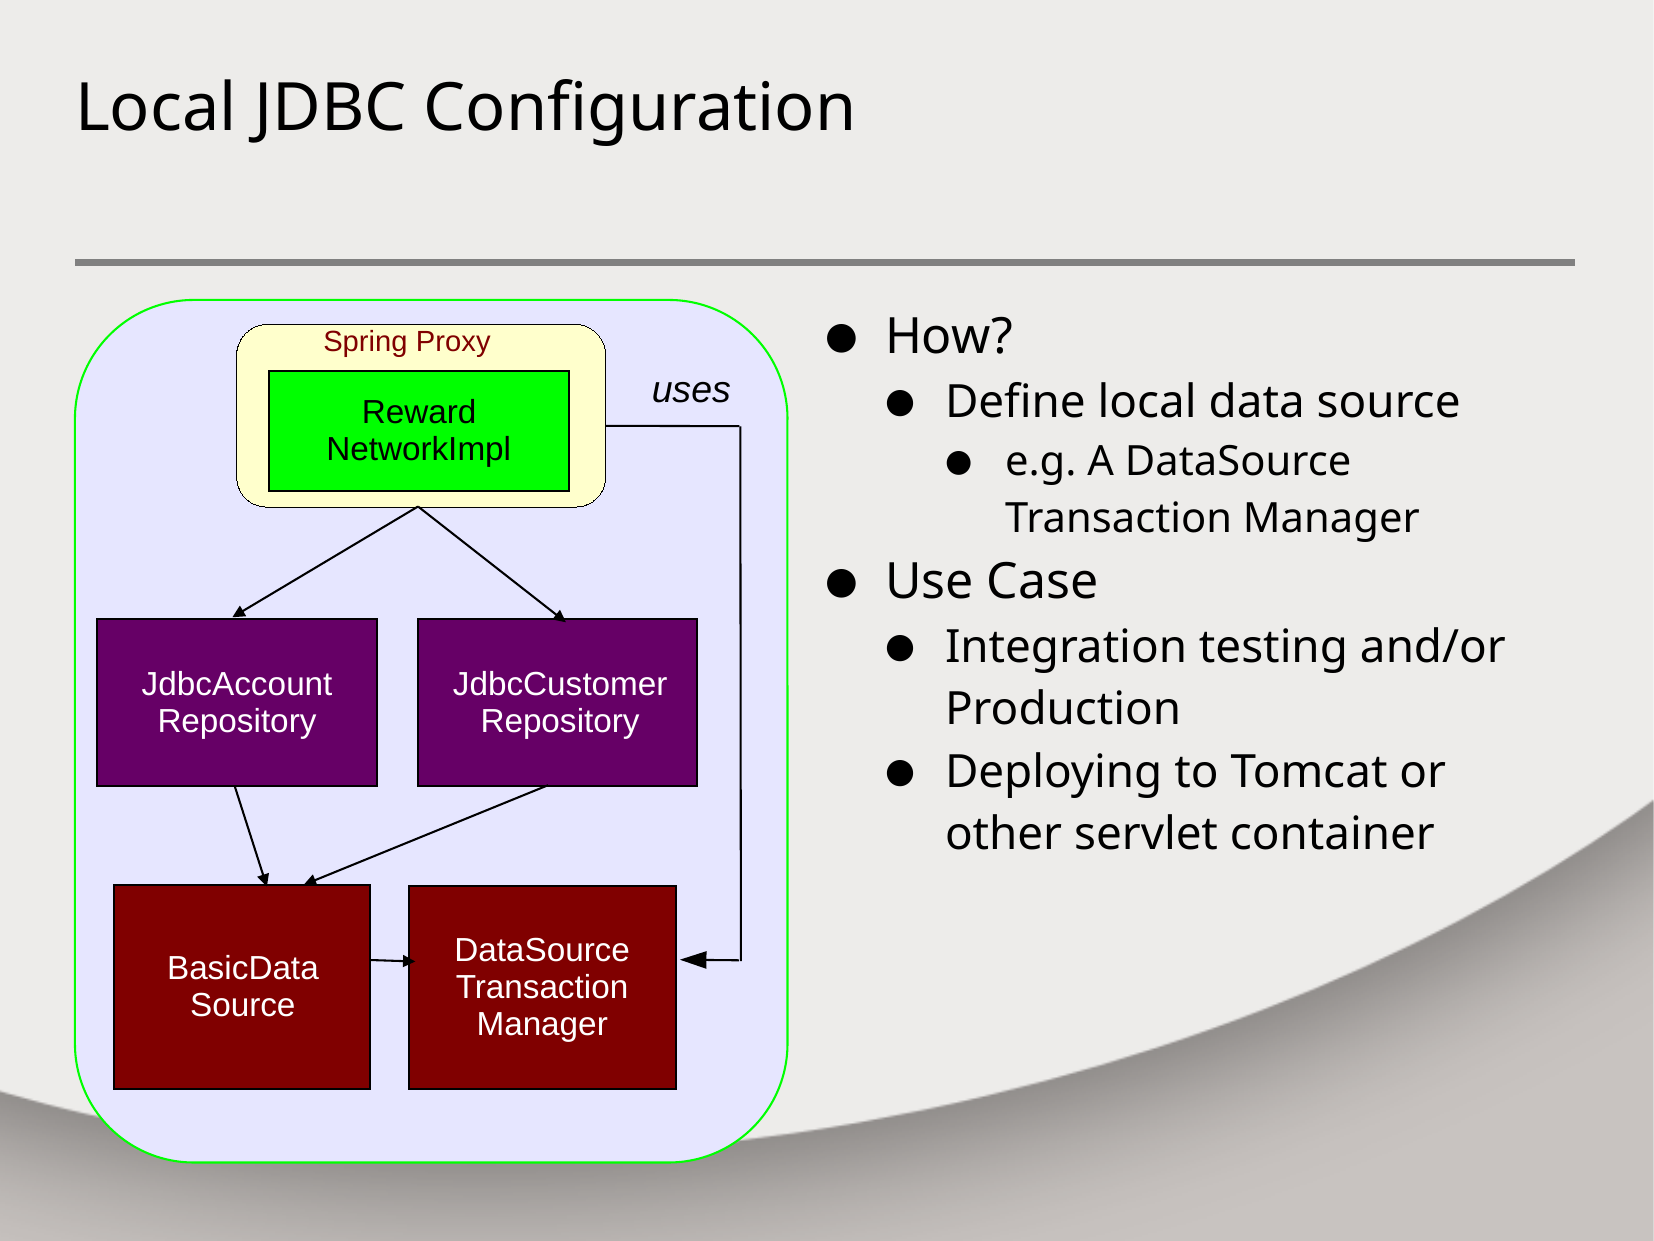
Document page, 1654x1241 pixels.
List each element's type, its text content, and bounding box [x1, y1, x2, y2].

text_box [74, 299, 788, 1163]
text_box JdbcCustomer Repository [420, 657, 700, 748]
text_box JdbcAccount Repository [96, 657, 378, 748]
list How? Define local data source e.g. A DataSource Transaction Manager Use Case Integration testing and/or Production Deploying to Tomcat or other servlet container [825, 300, 1576, 1163]
text_box uses [637, 361, 753, 434]
picture [0, 0, 1654, 1241]
title Local JDBC Configuration [75, 75, 1576, 226]
text_box Spring Proxy [308, 317, 533, 384]
text_box Reward NetworkImpl [269, 370, 569, 491]
text_box DataSource Transaction Manager [408, 885, 676, 1089]
text_box BasicData Source [113, 942, 373, 1032]
